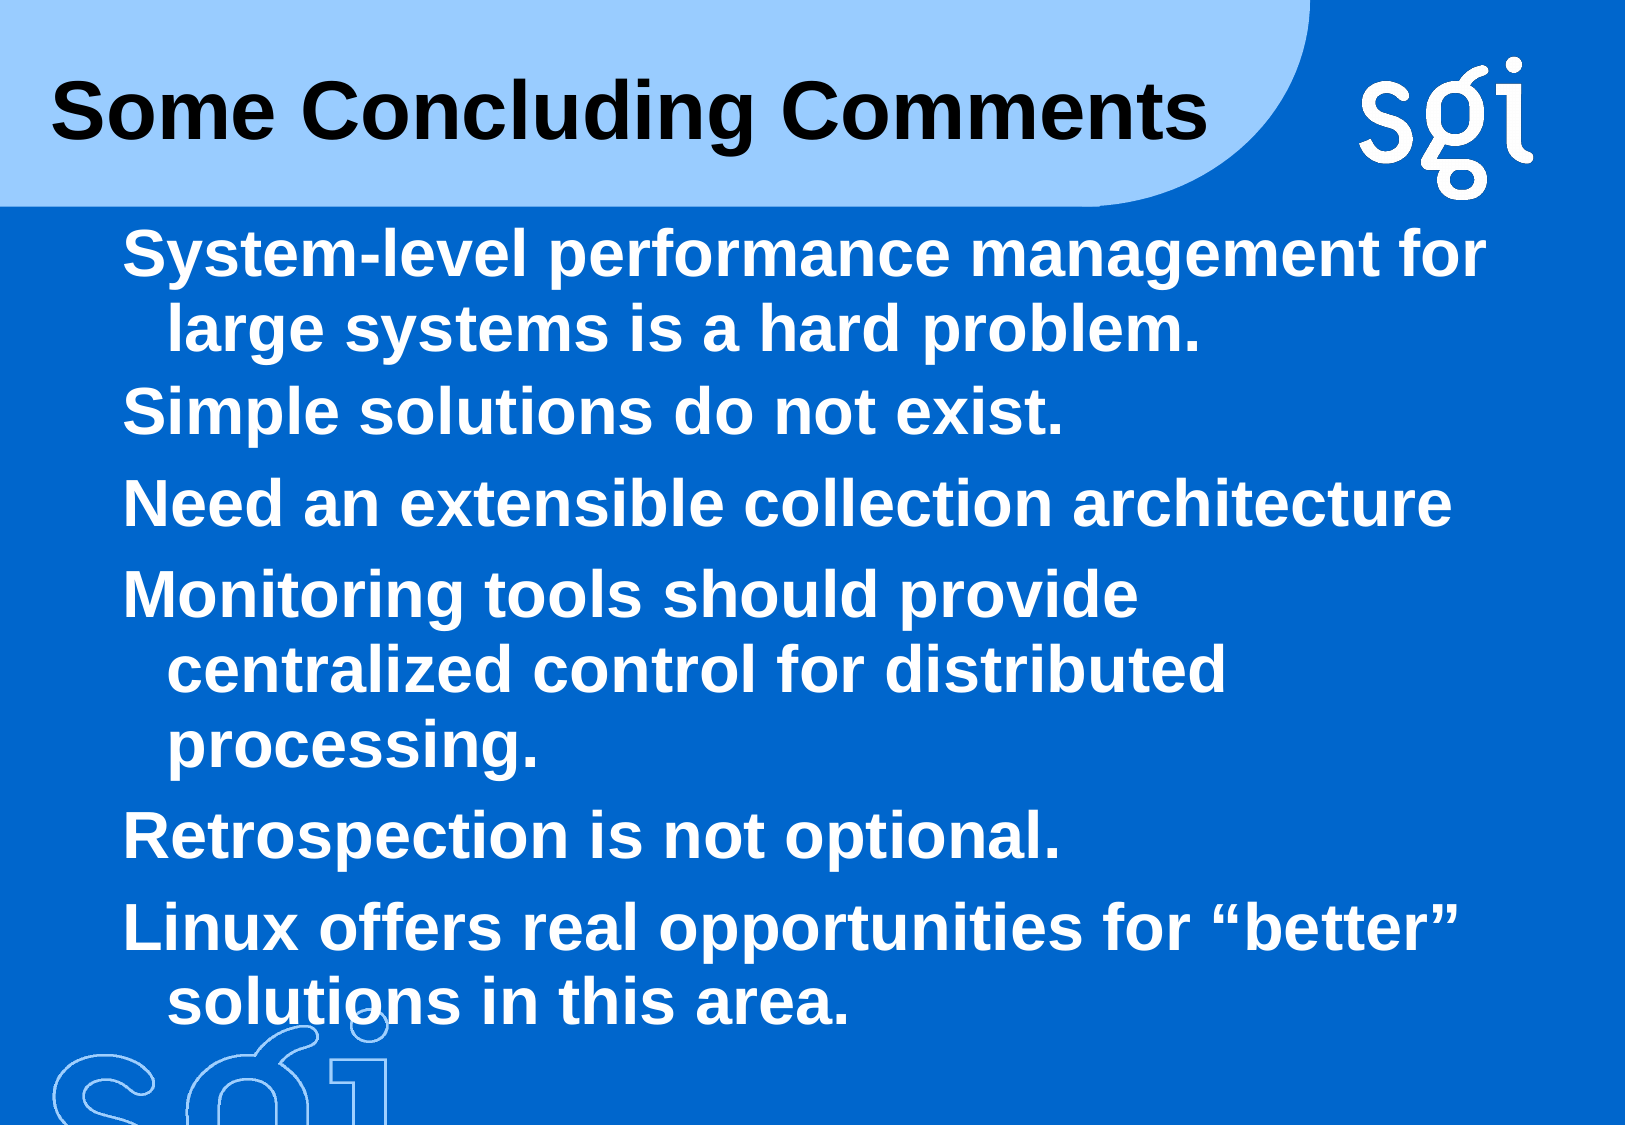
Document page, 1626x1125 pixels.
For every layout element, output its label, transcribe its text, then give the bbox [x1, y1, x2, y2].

title Some Concluding Comments [36, 33, 1318, 199]
list System-level performance management for large systems is a hard problem. Simple solutions do not exist. Need an extensible collection architecture Monitoring tools should provide centralized control for distributed processing. Retrospection is not optional. Linux offers real opportunities for “better” solutions in this area. [90, 209, 1521, 1098]
